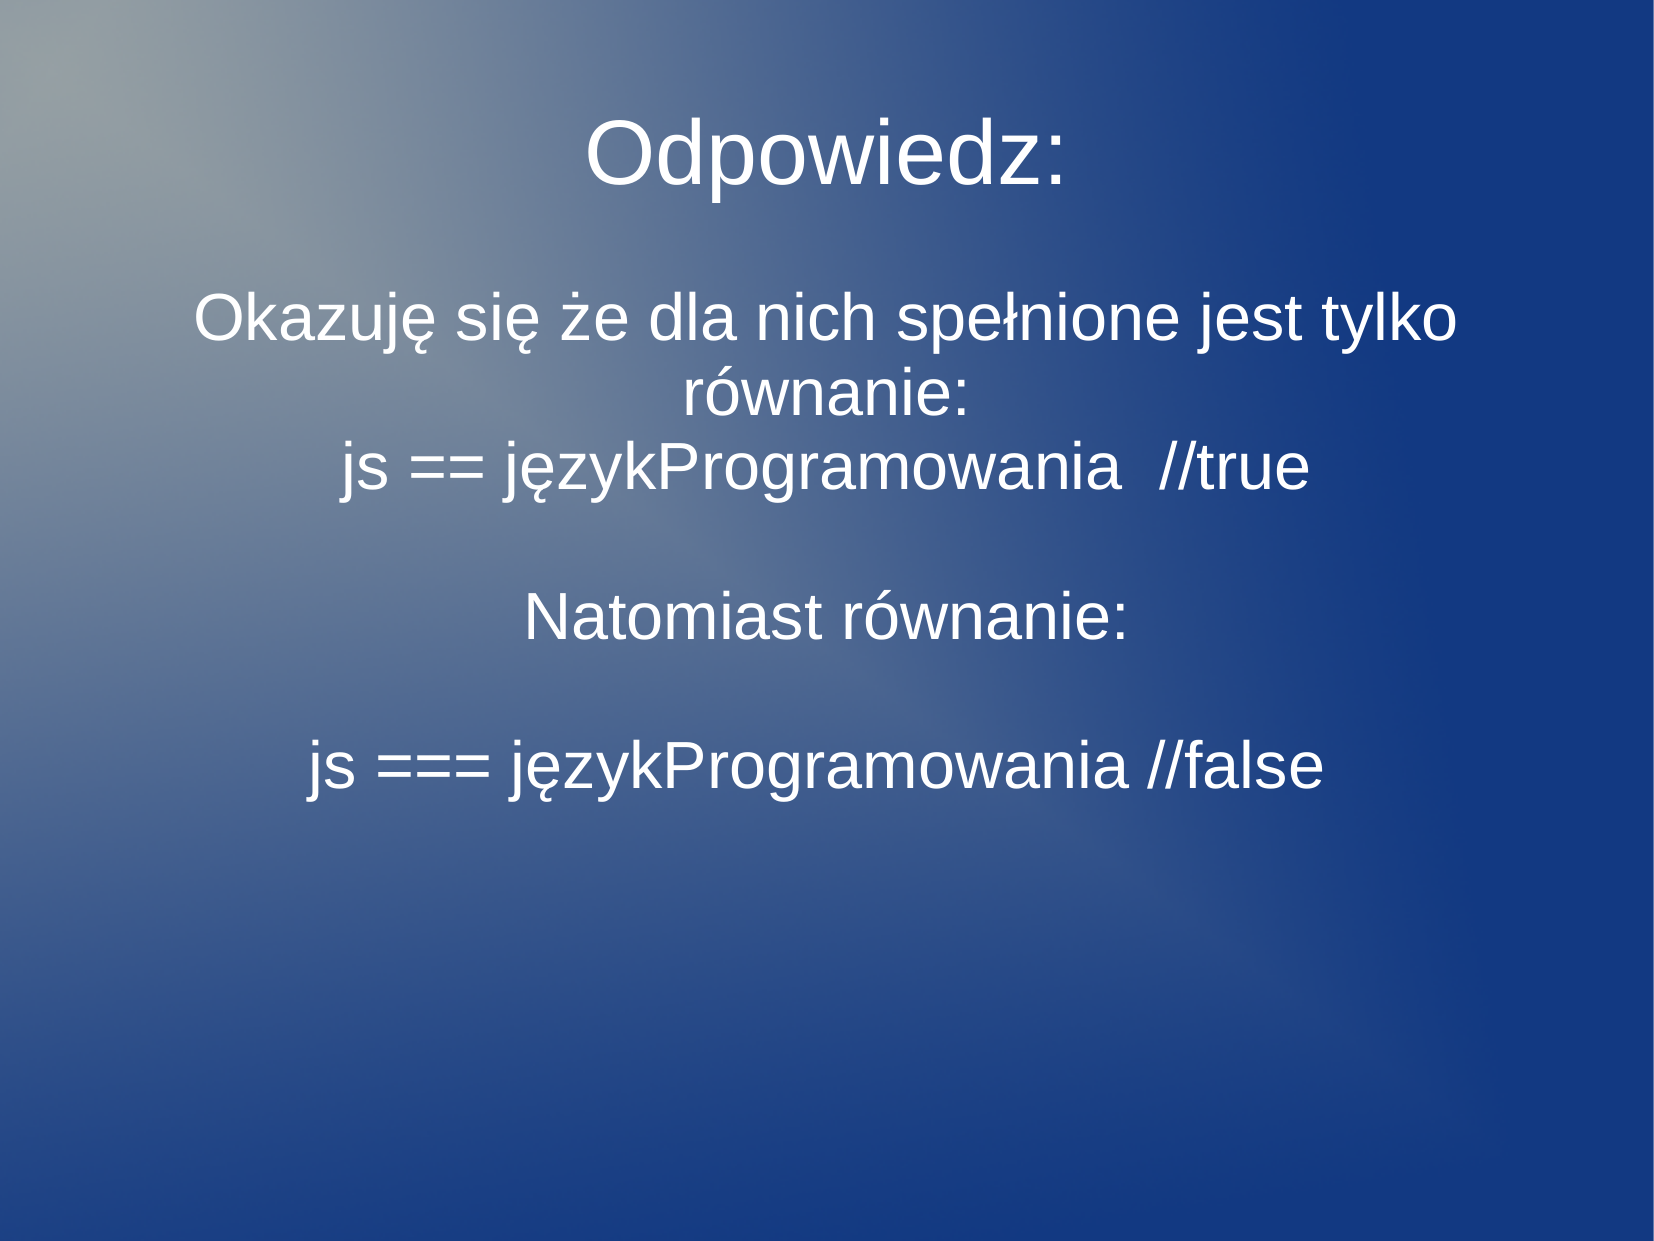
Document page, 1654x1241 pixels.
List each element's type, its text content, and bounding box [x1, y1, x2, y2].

picture [0, 0, 1654, 1241]
subtitle Okazuję się że dla nich spełnione jest tylko równanie: js == językProgramowania //true Natomiast równanie: js === językProgramowania //false [82, 49, 1571, 1109]
